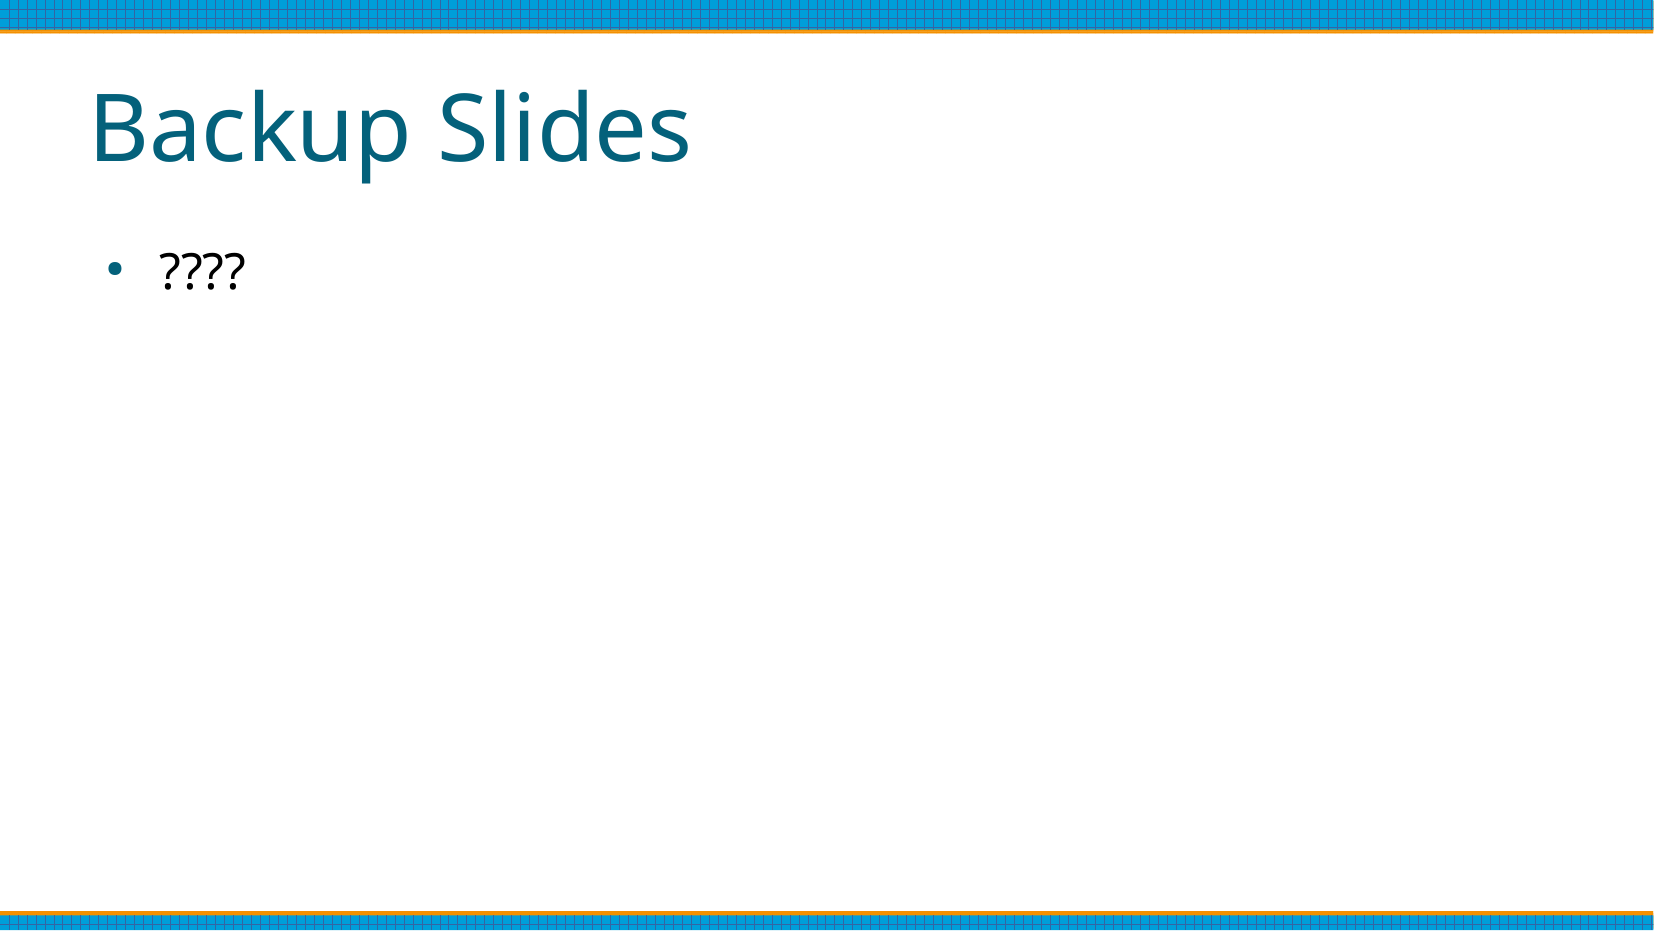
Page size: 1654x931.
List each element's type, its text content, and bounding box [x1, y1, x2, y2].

title Backup Slides [88, 44, 1565, 207]
list ???? [88, 236, 1565, 901]
